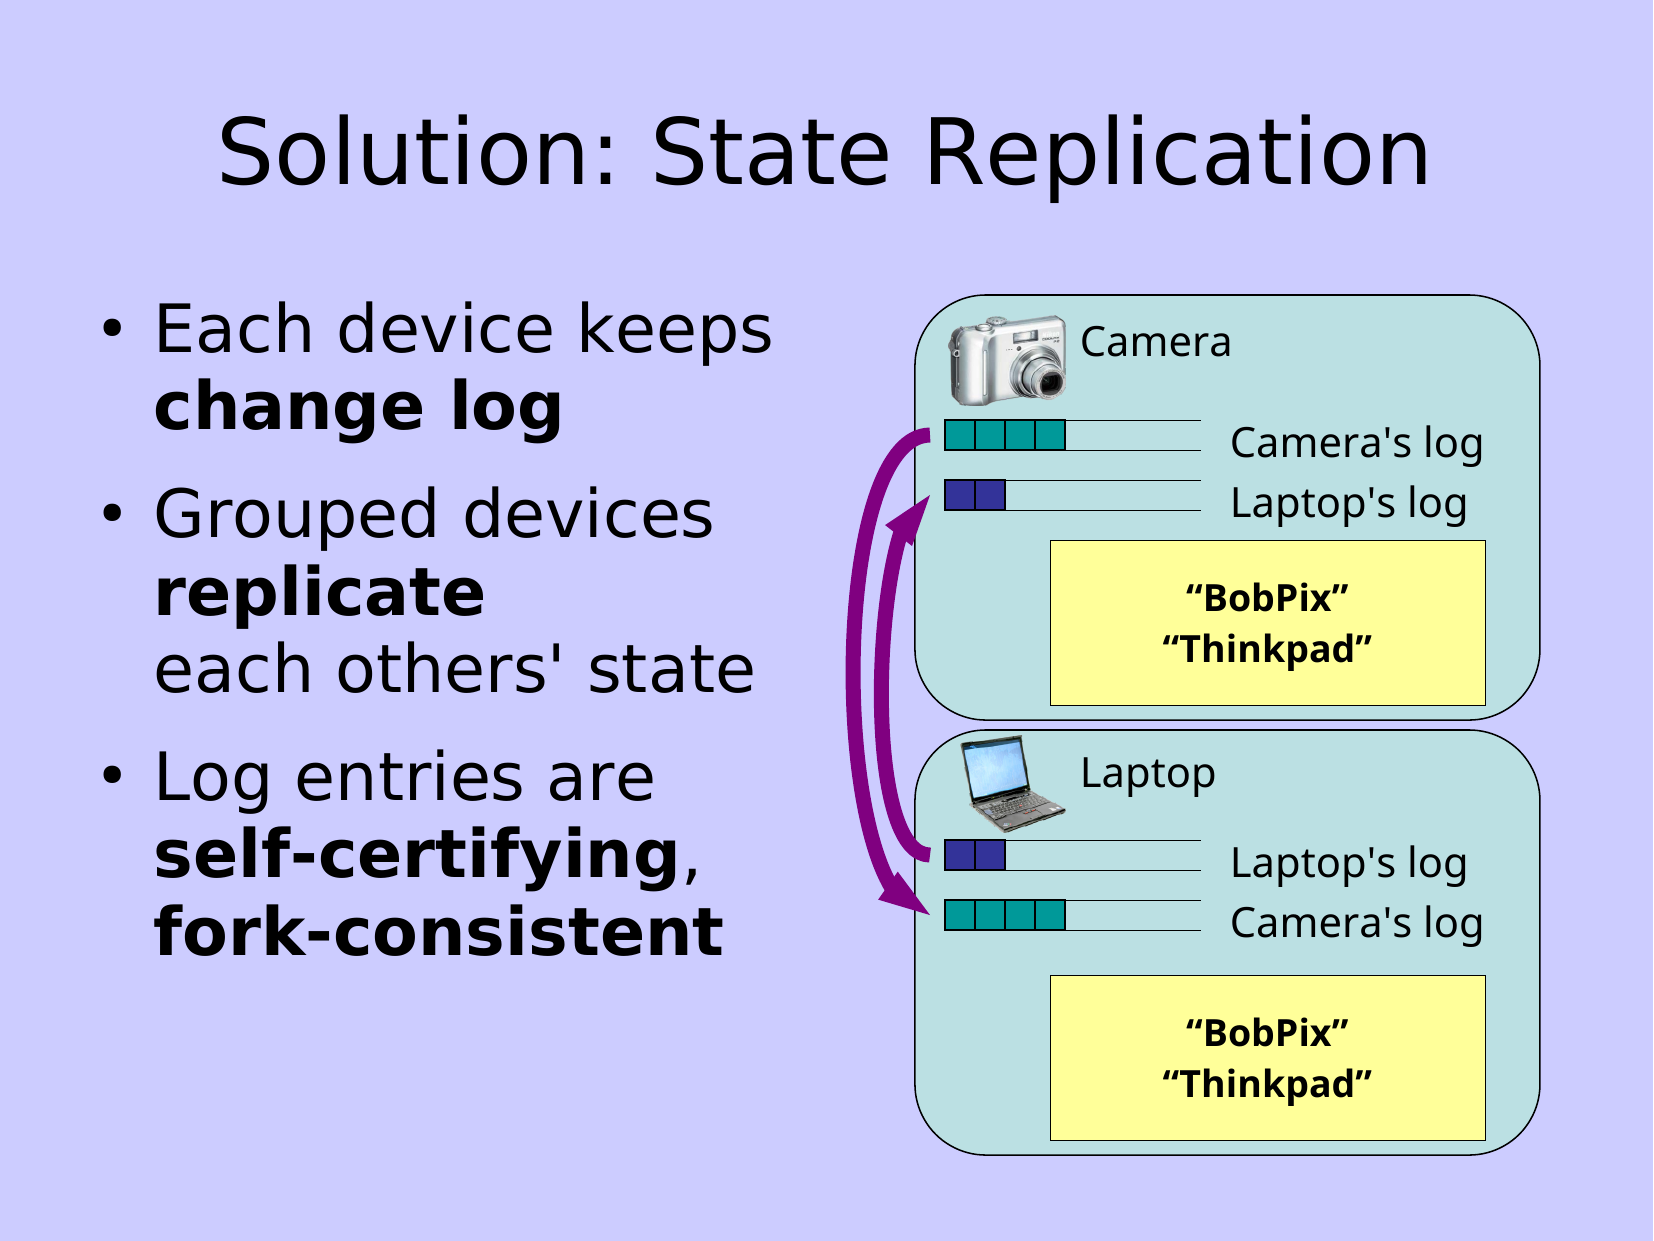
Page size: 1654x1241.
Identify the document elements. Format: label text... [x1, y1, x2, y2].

text_box “BobPix” “Thinkpad” [1050, 540, 1486, 706]
title Solution: State Replication [82, 49, 1571, 257]
text_box Laptop's log [1215, 465, 1546, 527]
text_box [914, 729, 1540, 1156]
text_box Camera's log [1215, 405, 1531, 465]
text_box [914, 294, 1540, 721]
text_box Laptop's log [1215, 825, 1531, 885]
text_box Camera's log [1215, 885, 1546, 947]
picture [948, 315, 1066, 406]
picture [960, 735, 1066, 834]
text_box Camera [1065, 304, 1531, 391]
text_box Laptop [1066, 735, 1531, 811]
list Each device keeps change log Grouped devices replicate each others' state Log entries are self-certifying, fork-consistent [82, 290, 809, 1109]
text_box “BobPix” “Thinkpad” [1050, 975, 1486, 1141]
